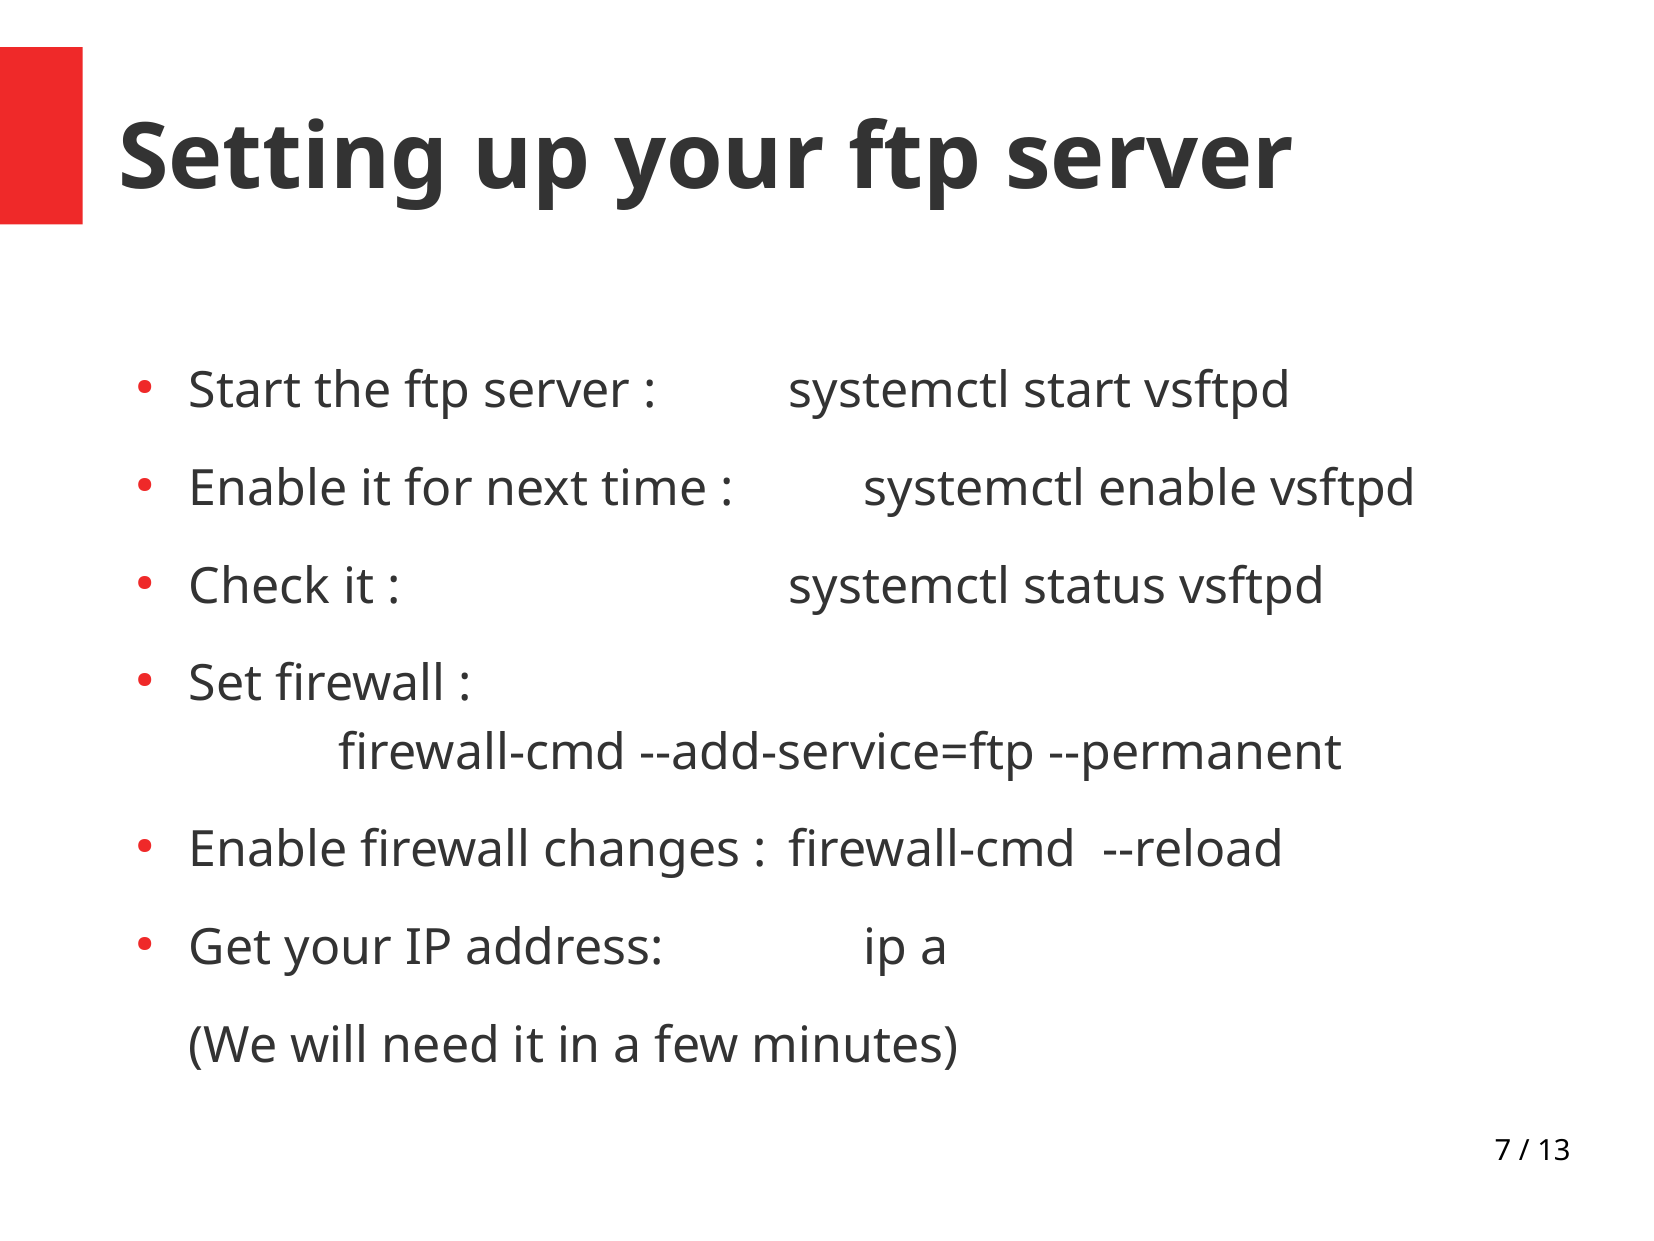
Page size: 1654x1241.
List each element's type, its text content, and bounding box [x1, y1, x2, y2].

title Setting up your ftp server [118, 49, 1571, 257]
list Start the ftp server : systemctl start vsftpd Enable it for next time : systemctl enable vsftpd Check it : systemctl status vsftpd Set firewall : firewall-cmd --add-service=ftp --permanent Enable firewall changes : firewall-cmd --reload Get your IP address: ip a (We will need it in a few minutes) [118, 354, 1536, 1074]
